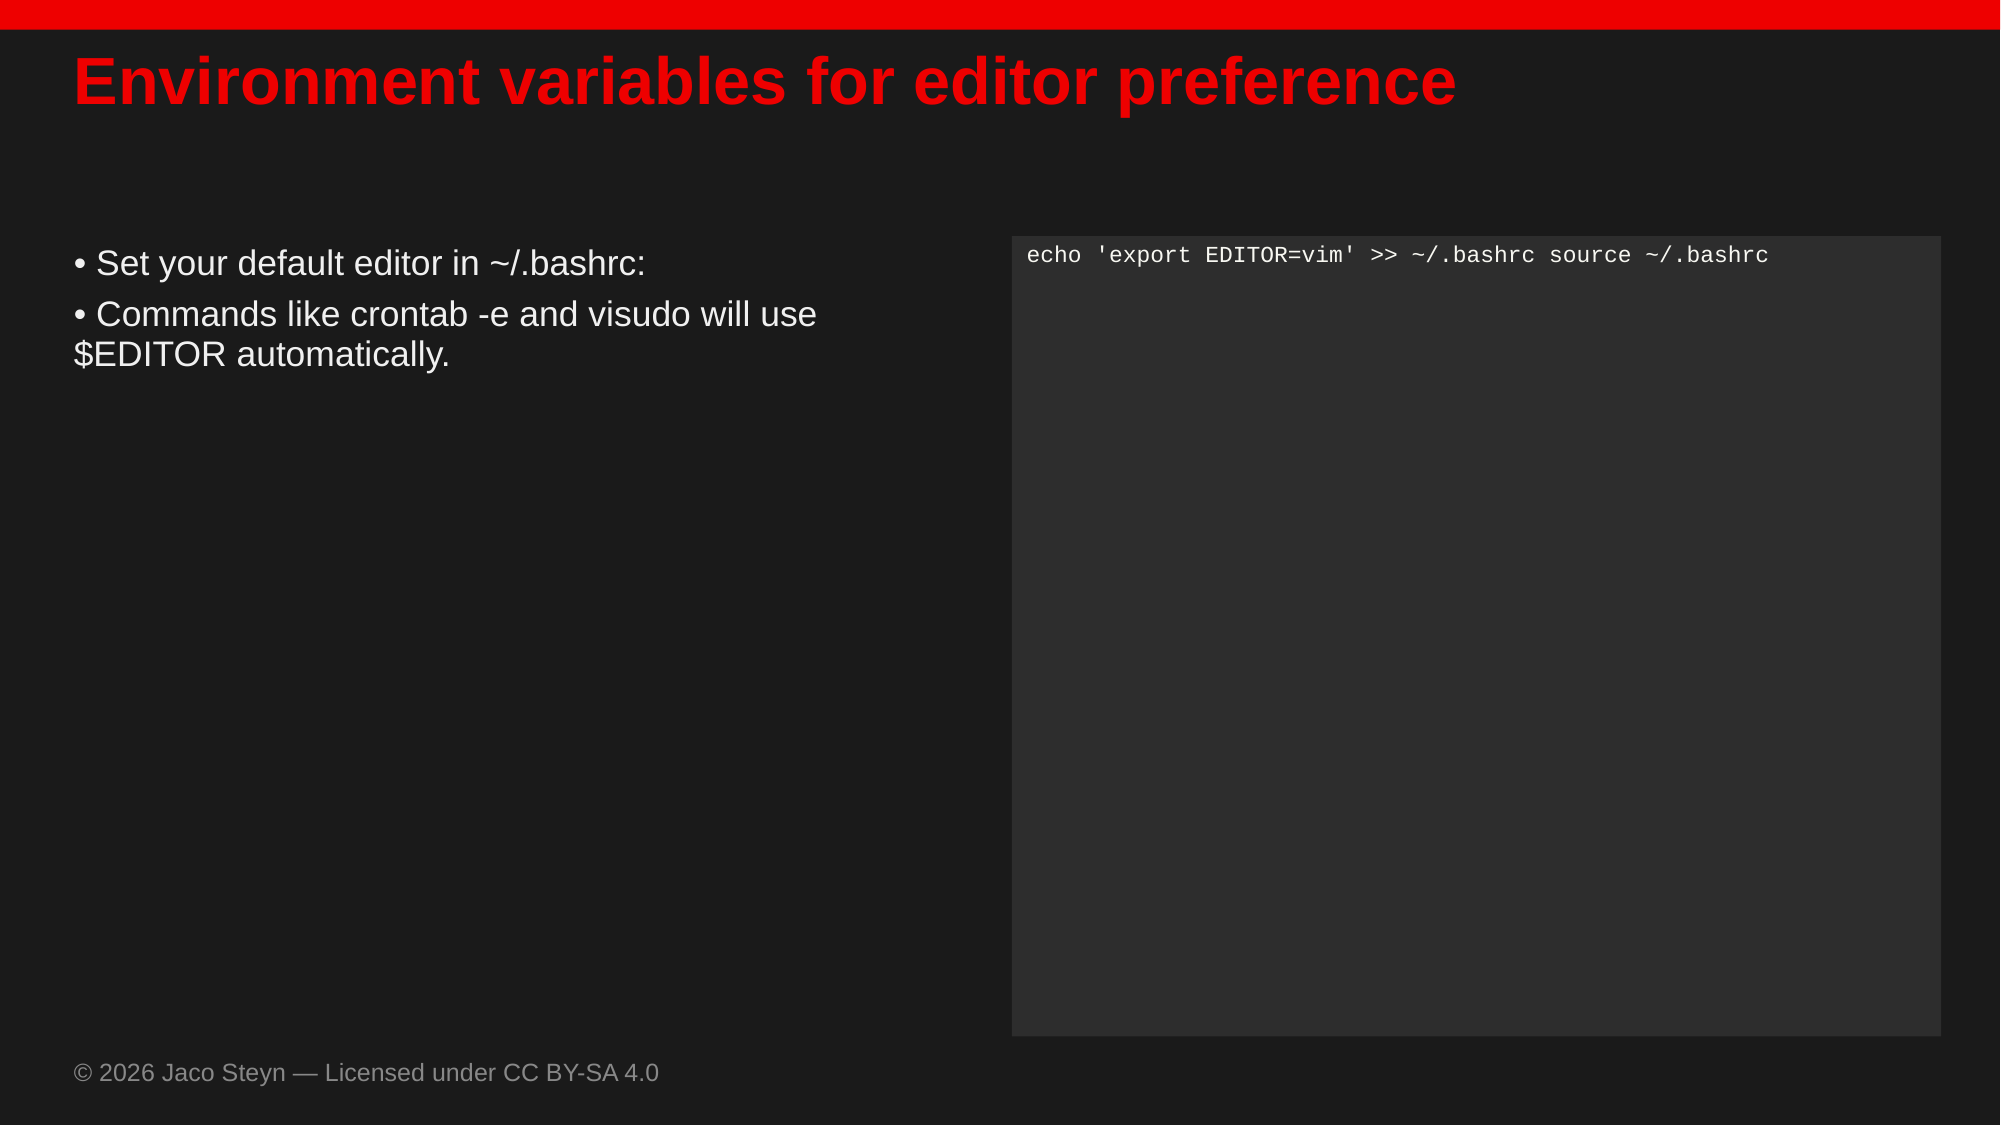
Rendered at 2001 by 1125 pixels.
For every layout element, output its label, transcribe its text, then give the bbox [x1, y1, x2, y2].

text_box [0, 0, 2001, 30]
text_box • Set your default editor in ~/.bashrc: • Commands like crontab -e and visudo will use $EDITOR automatically. [59, 236, 989, 1037]
text_box echo 'export EDITOR=vim' >> ~/.bashrc source ~/.bashrc [1011, 236, 1942, 1037]
text_box © 2026 Jaco Steyn — Licensed under CC BY-SA 4.0 [59, 1051, 1942, 1093]
text_box Environment variables for editor preference [59, 36, 1942, 208]
